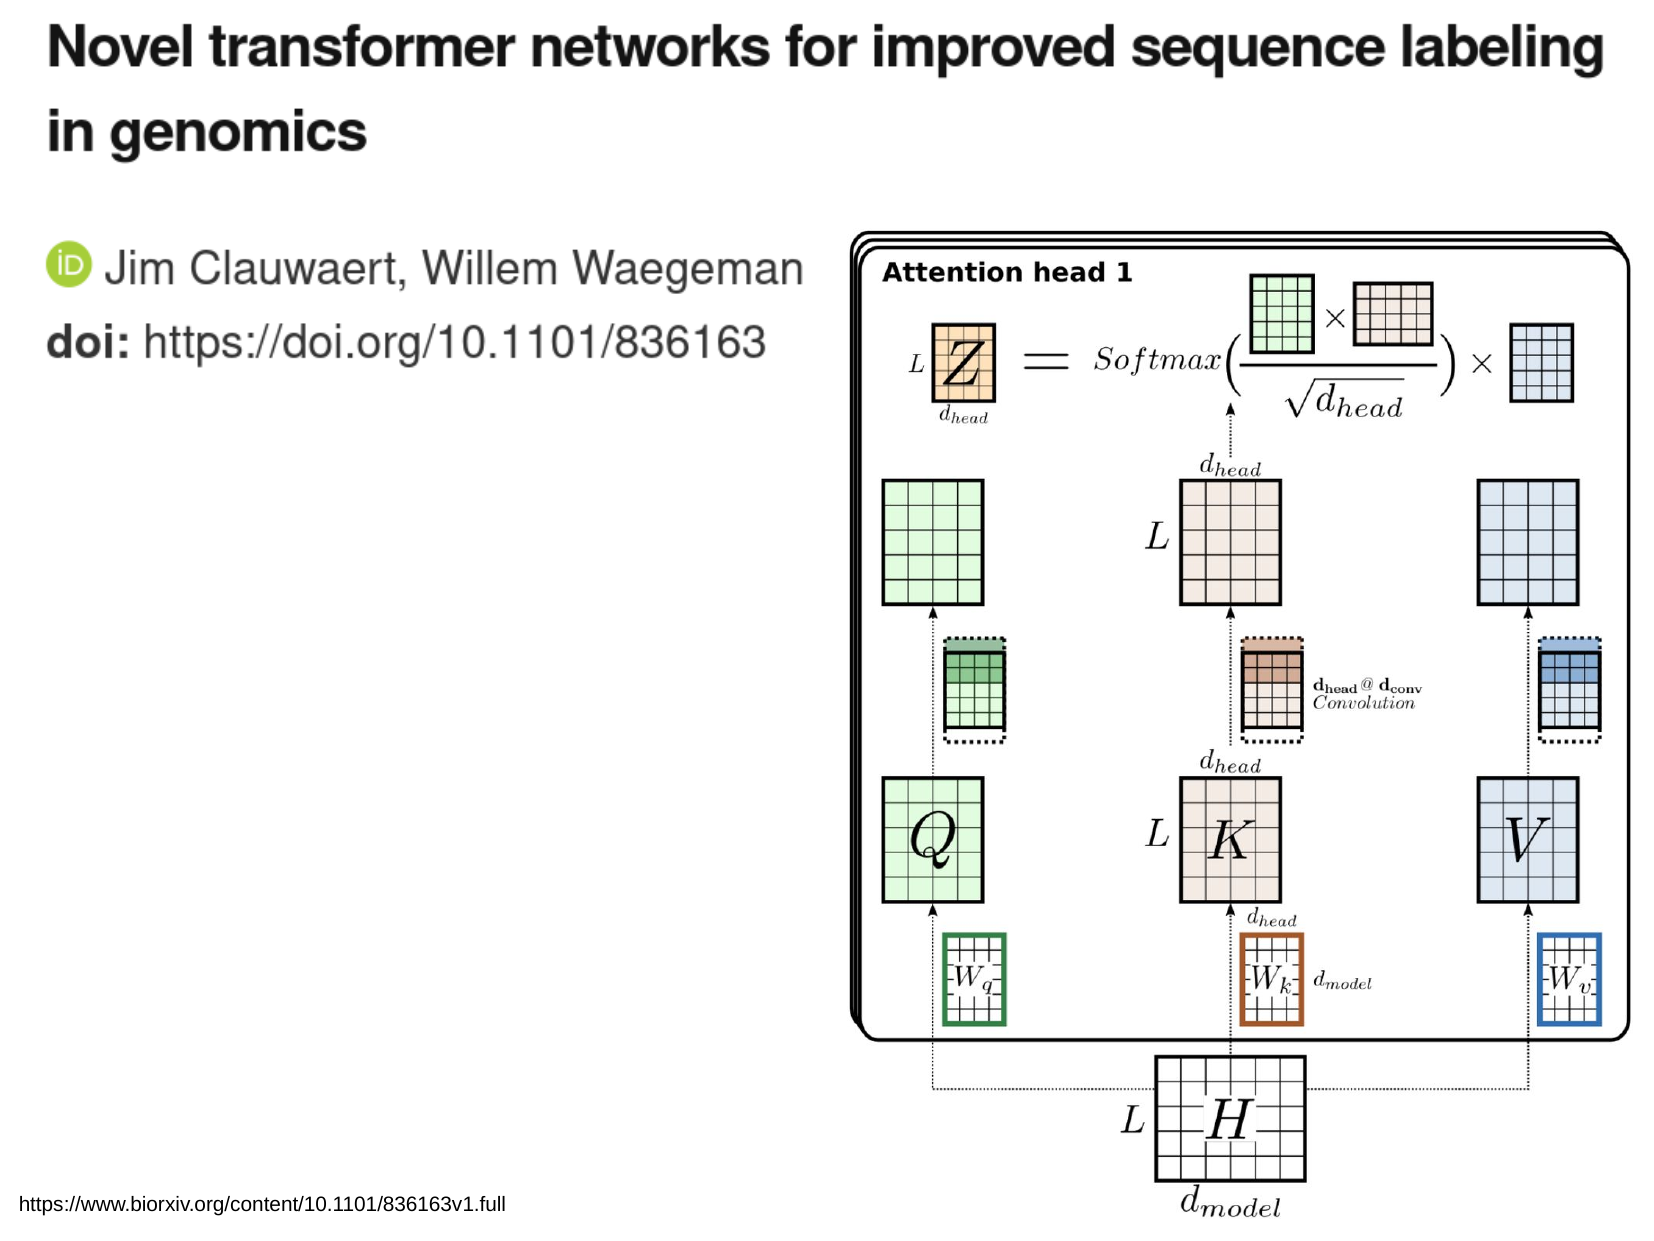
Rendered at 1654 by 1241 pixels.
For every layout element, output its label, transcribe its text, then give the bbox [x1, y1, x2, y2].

text_box https://www.biorxiv.org/content/10.1101/836163v1.full [4, 1185, 550, 1223]
picture [26, 0, 1636, 1220]
